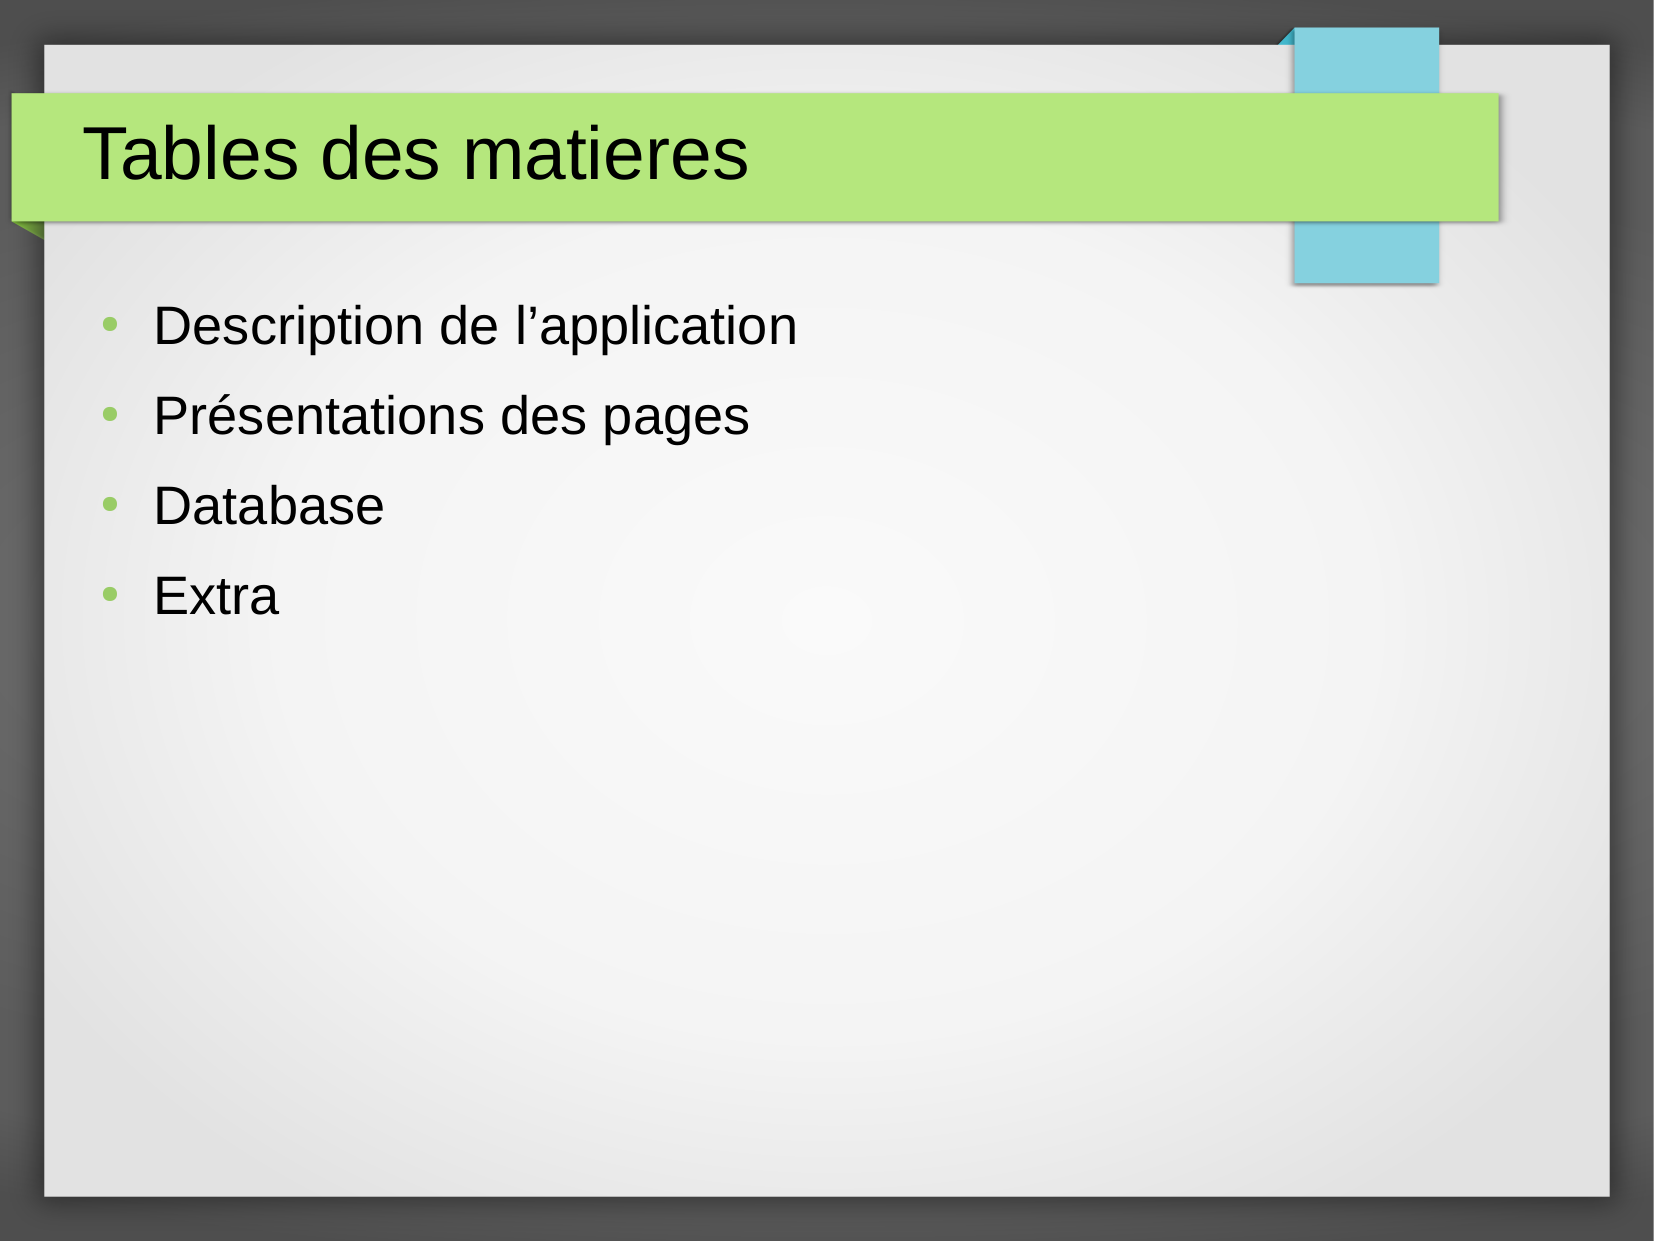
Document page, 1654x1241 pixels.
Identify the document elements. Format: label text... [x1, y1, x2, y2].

list Description de l’application Présentations des pages Database Extra [82, 295, 1571, 1015]
title Tables des matieres [82, 94, 1264, 213]
picture [0, 0, 1654, 1241]
